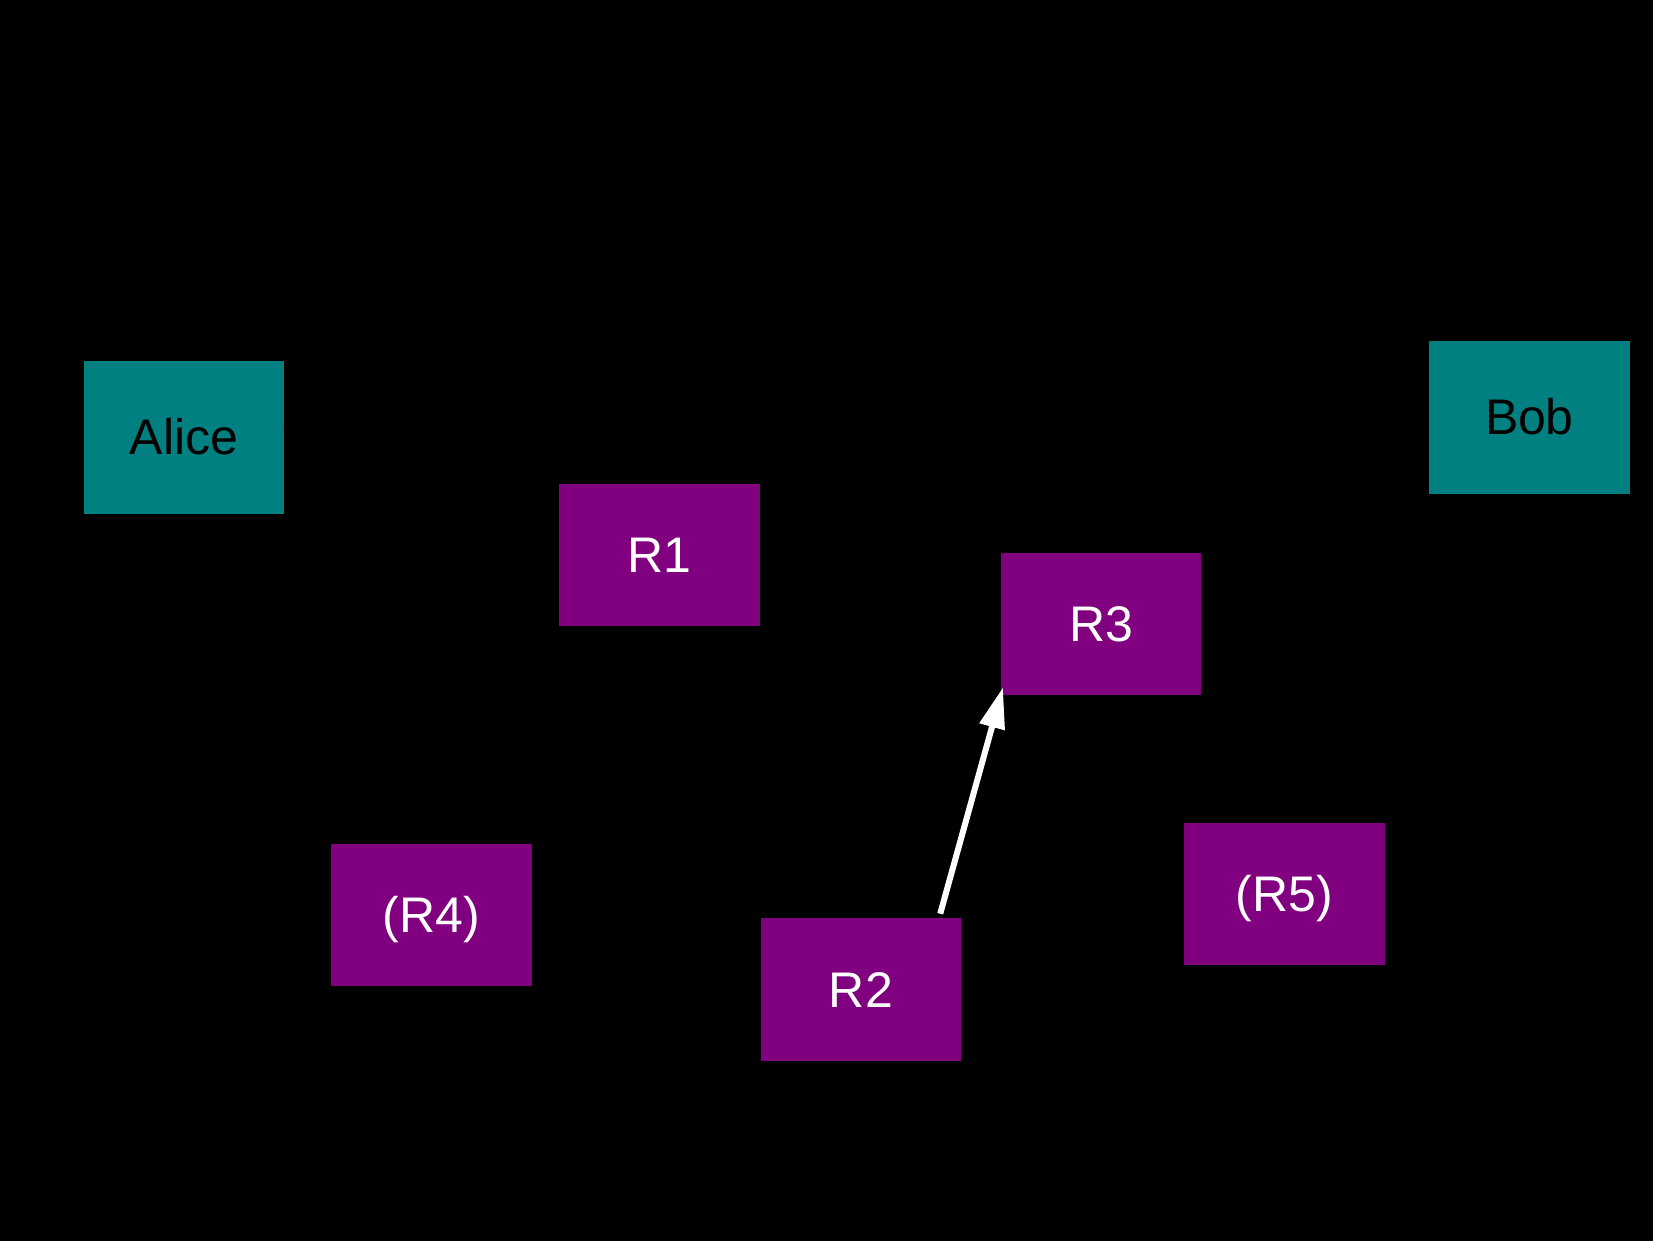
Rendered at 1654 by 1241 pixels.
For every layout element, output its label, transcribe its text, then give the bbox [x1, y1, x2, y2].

text_box R3 [1000, 552, 1202, 696]
text_box R1 [558, 483, 761, 627]
text_box (R4) [330, 843, 533, 987]
text_box Alice [83, 360, 285, 515]
text_box (R5) [1183, 822, 1386, 966]
text_box Bob [1428, 340, 1631, 495]
text_box R2 [760, 917, 962, 1062]
